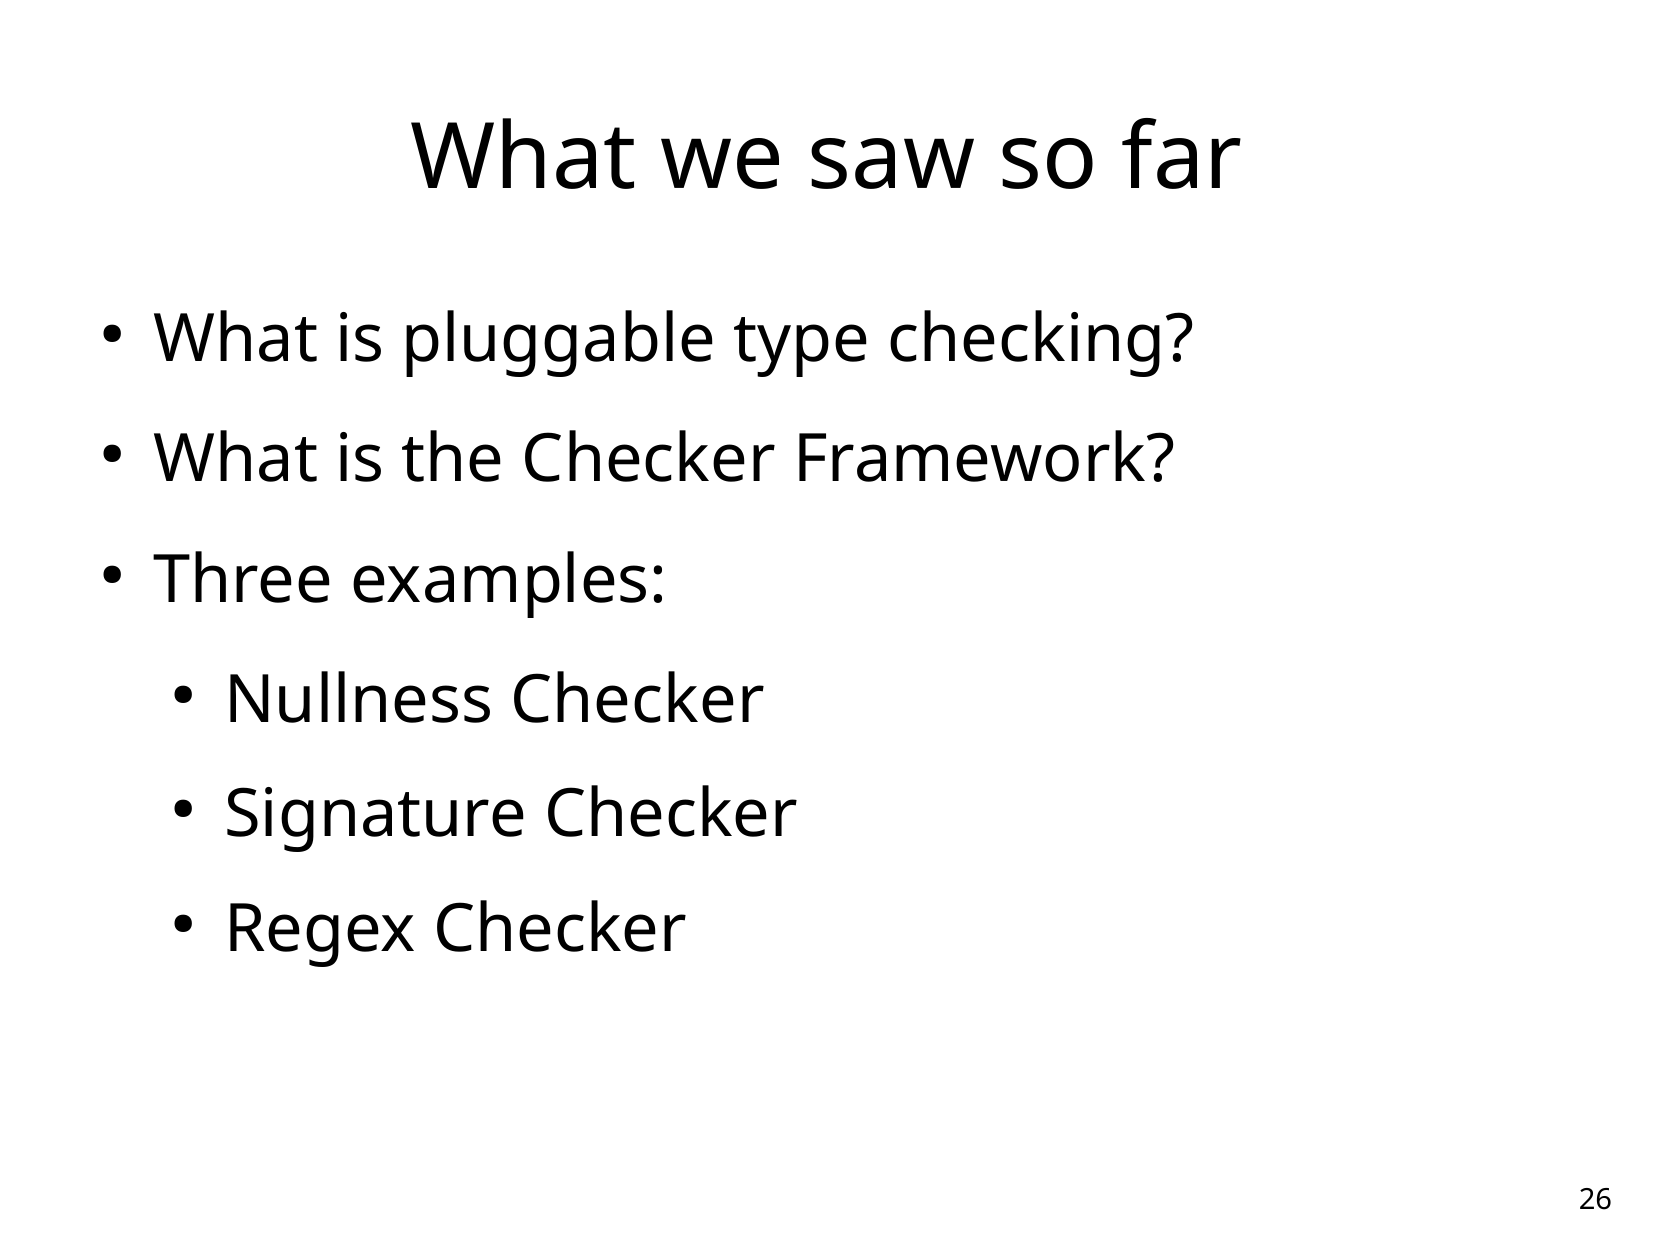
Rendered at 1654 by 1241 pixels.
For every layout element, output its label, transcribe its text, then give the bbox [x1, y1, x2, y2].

title What we saw so far [82, 49, 1571, 257]
list What is pluggable type checking? What is the Checker Framework? Three examples: Nullness Checker Signature Checker Regex Checker [82, 290, 1571, 1010]
